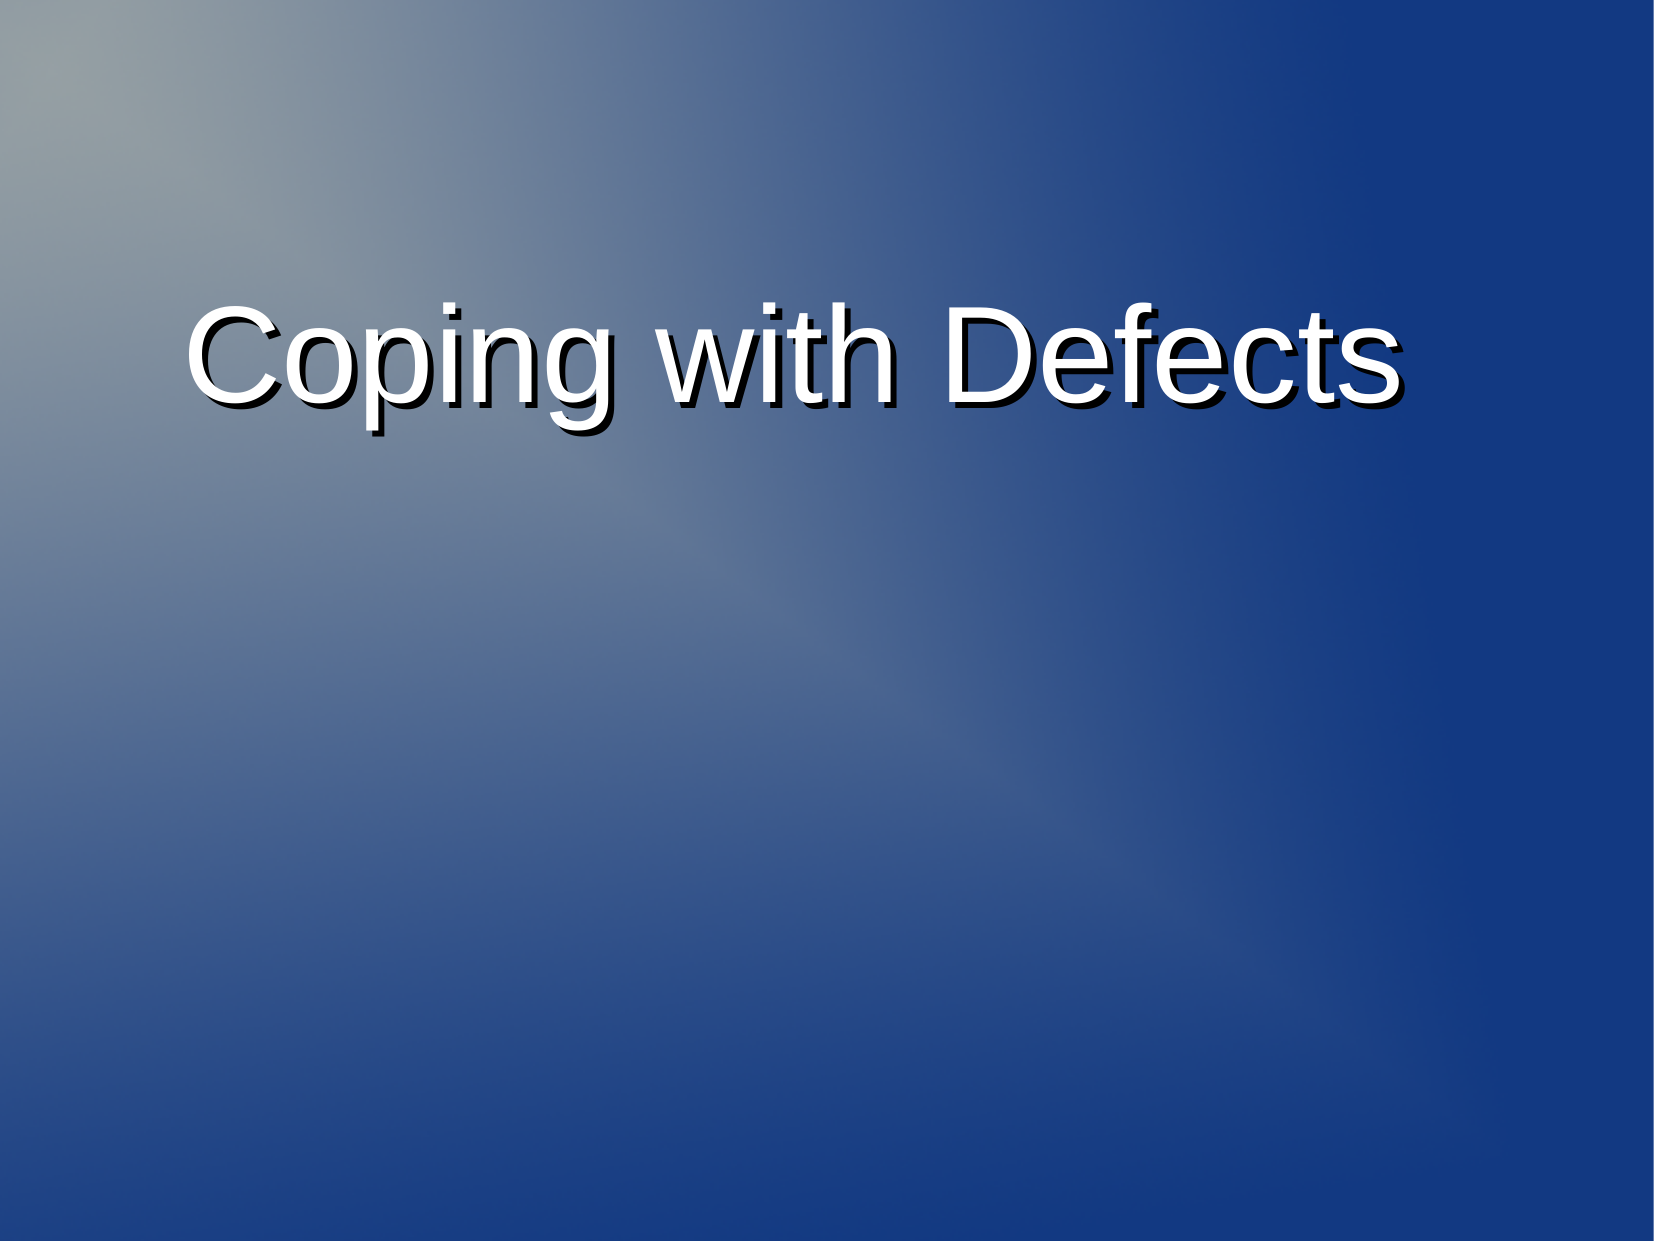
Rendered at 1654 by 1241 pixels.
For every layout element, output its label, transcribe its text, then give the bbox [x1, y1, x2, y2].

title Coping with Defects [49, 236, 1538, 474]
picture [0, 0, 1654, 1241]
